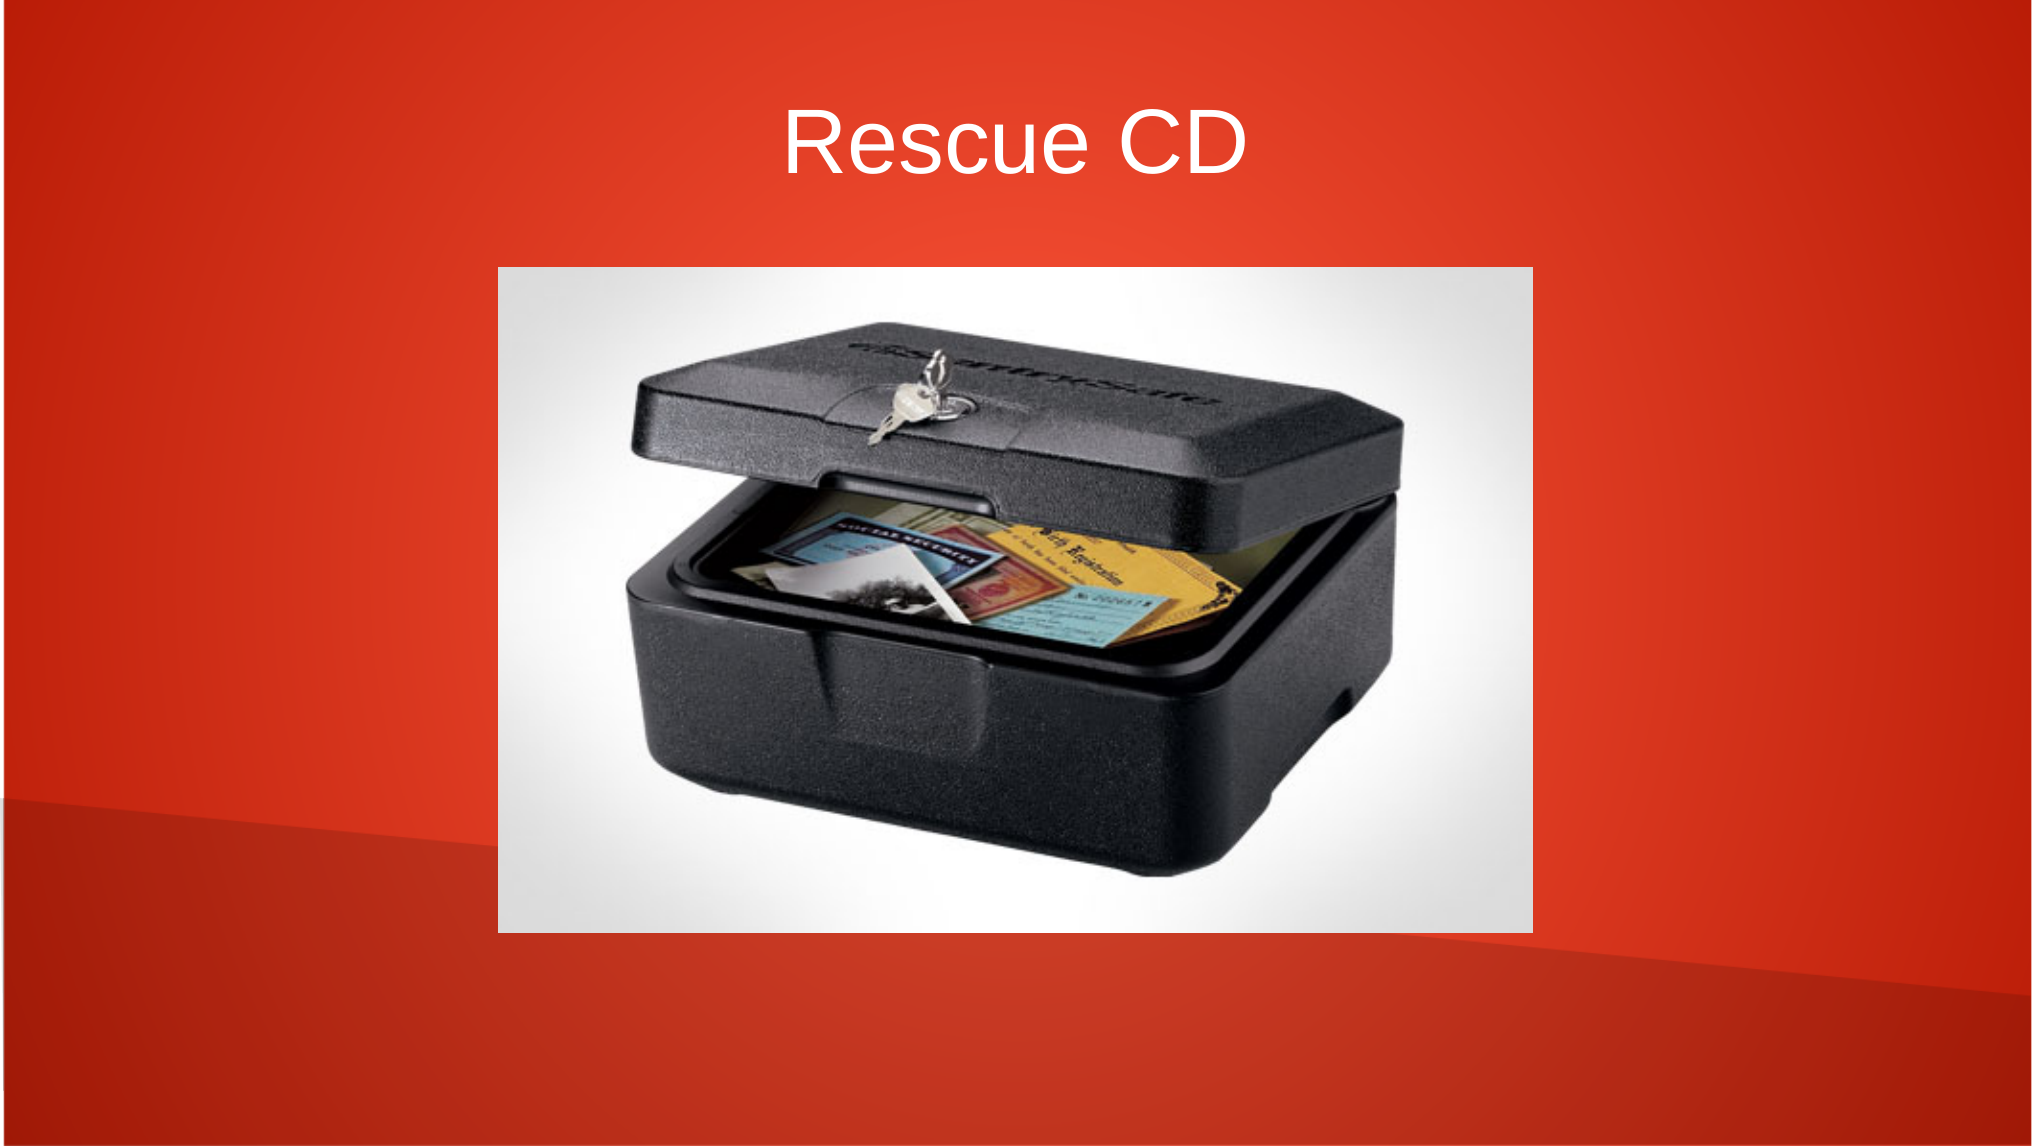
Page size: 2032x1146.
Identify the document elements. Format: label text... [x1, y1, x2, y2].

title Rescue CD [101, 45, 1930, 237]
picture [0, 0, 2032, 1146]
